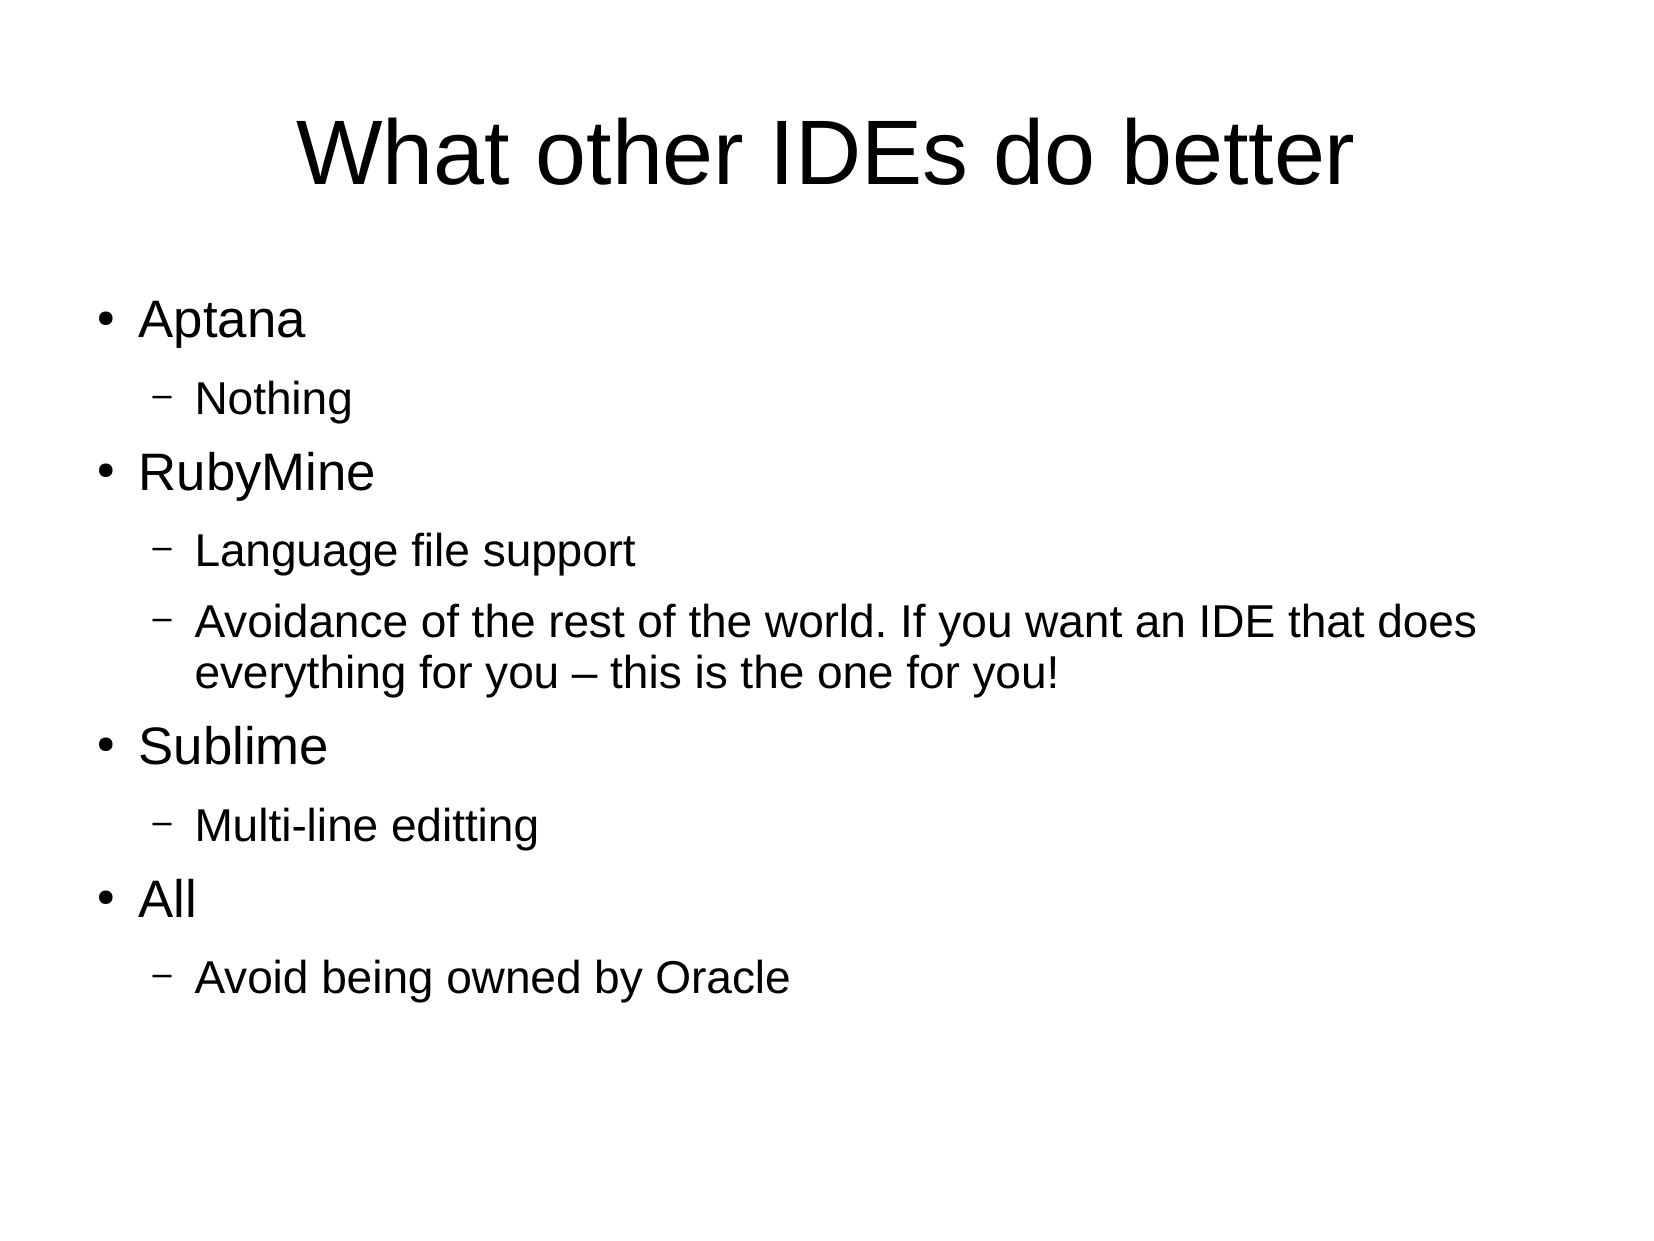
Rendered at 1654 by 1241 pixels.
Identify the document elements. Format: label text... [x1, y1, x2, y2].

list Aptana Nothing RubyMine Language file support Avoidance of the rest of the world. If you want an IDE that does everything for you – this is the one for you! Sublime Multi-line editting All Avoid being owned by Oracle [82, 290, 1571, 1010]
title What other IDEs do better [82, 49, 1571, 257]
